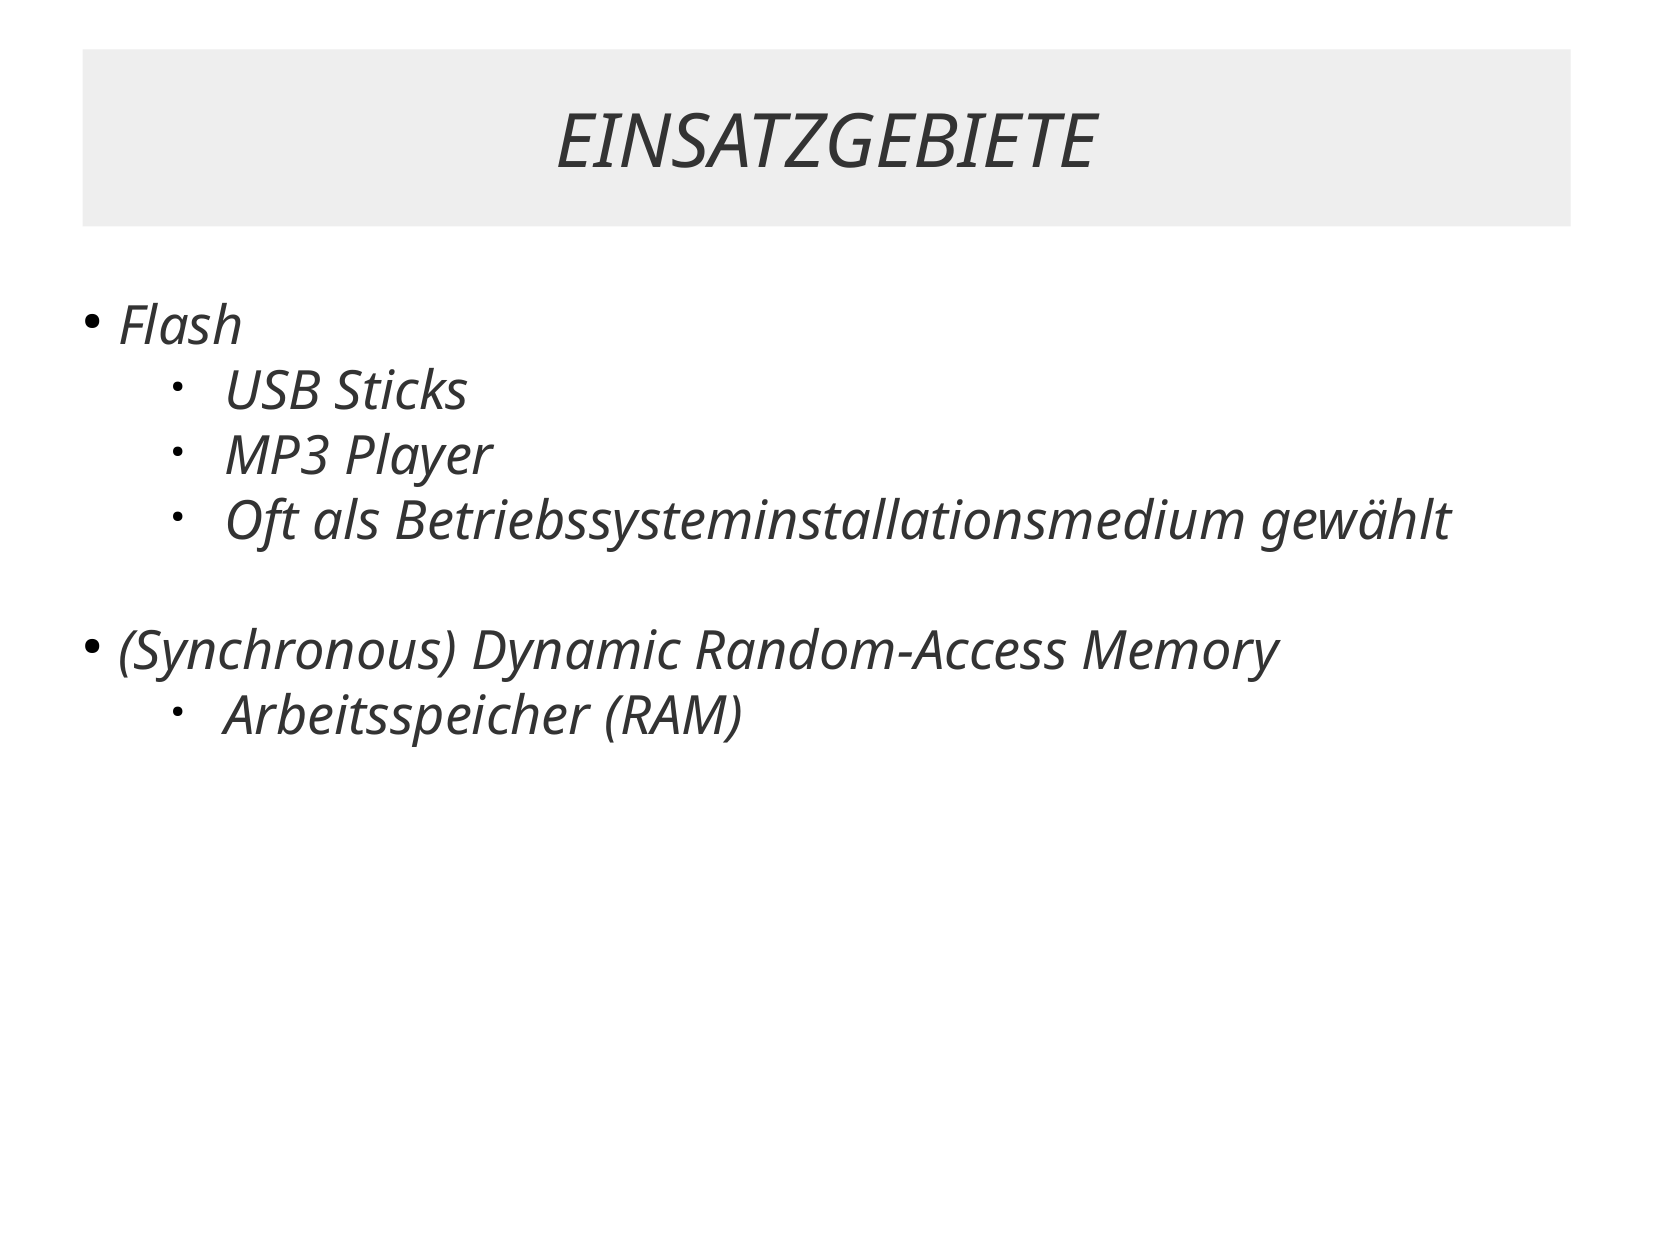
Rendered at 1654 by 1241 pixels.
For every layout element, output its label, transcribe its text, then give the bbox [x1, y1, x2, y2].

text_box EINSATZGEBIETE [82, 49, 1571, 227]
text_box Flash USB Sticks MP3 Player Oft als Betriebssysteminstallationsmedium gewählt (Synchronous) Dynamic Random-Access Memory Arbeitsspeicher (RAM) [82, 290, 1571, 1010]
